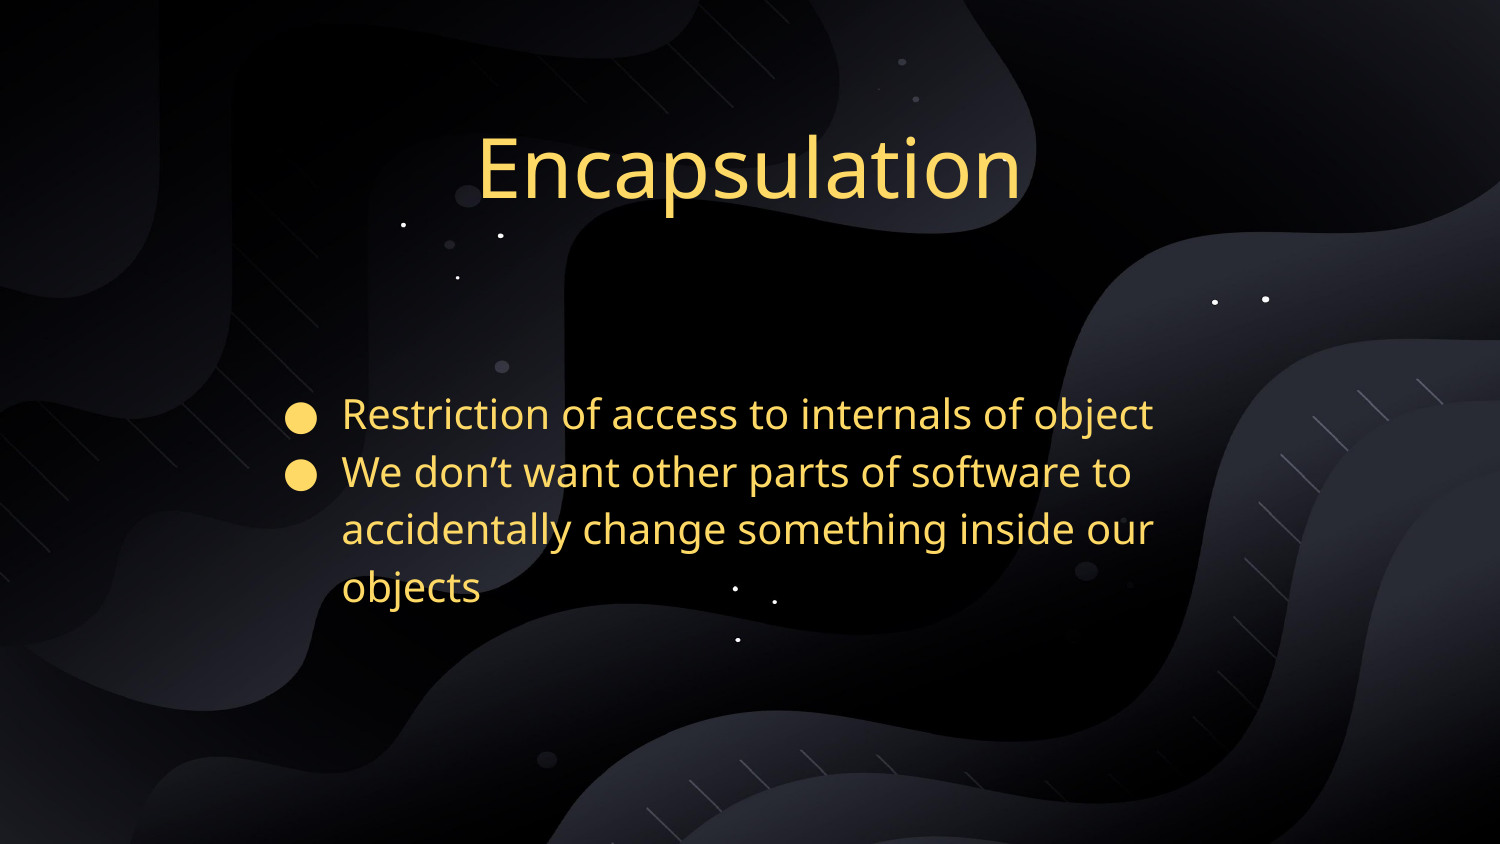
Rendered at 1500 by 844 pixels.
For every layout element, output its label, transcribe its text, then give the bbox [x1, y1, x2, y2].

title Encapsulation [355, 62, 1145, 268]
list Restriction of access to internals of object We don’t want other parts of software to accidentally change something inside our objects [258, 376, 1242, 656]
picture [0, 0, 1500, 844]
